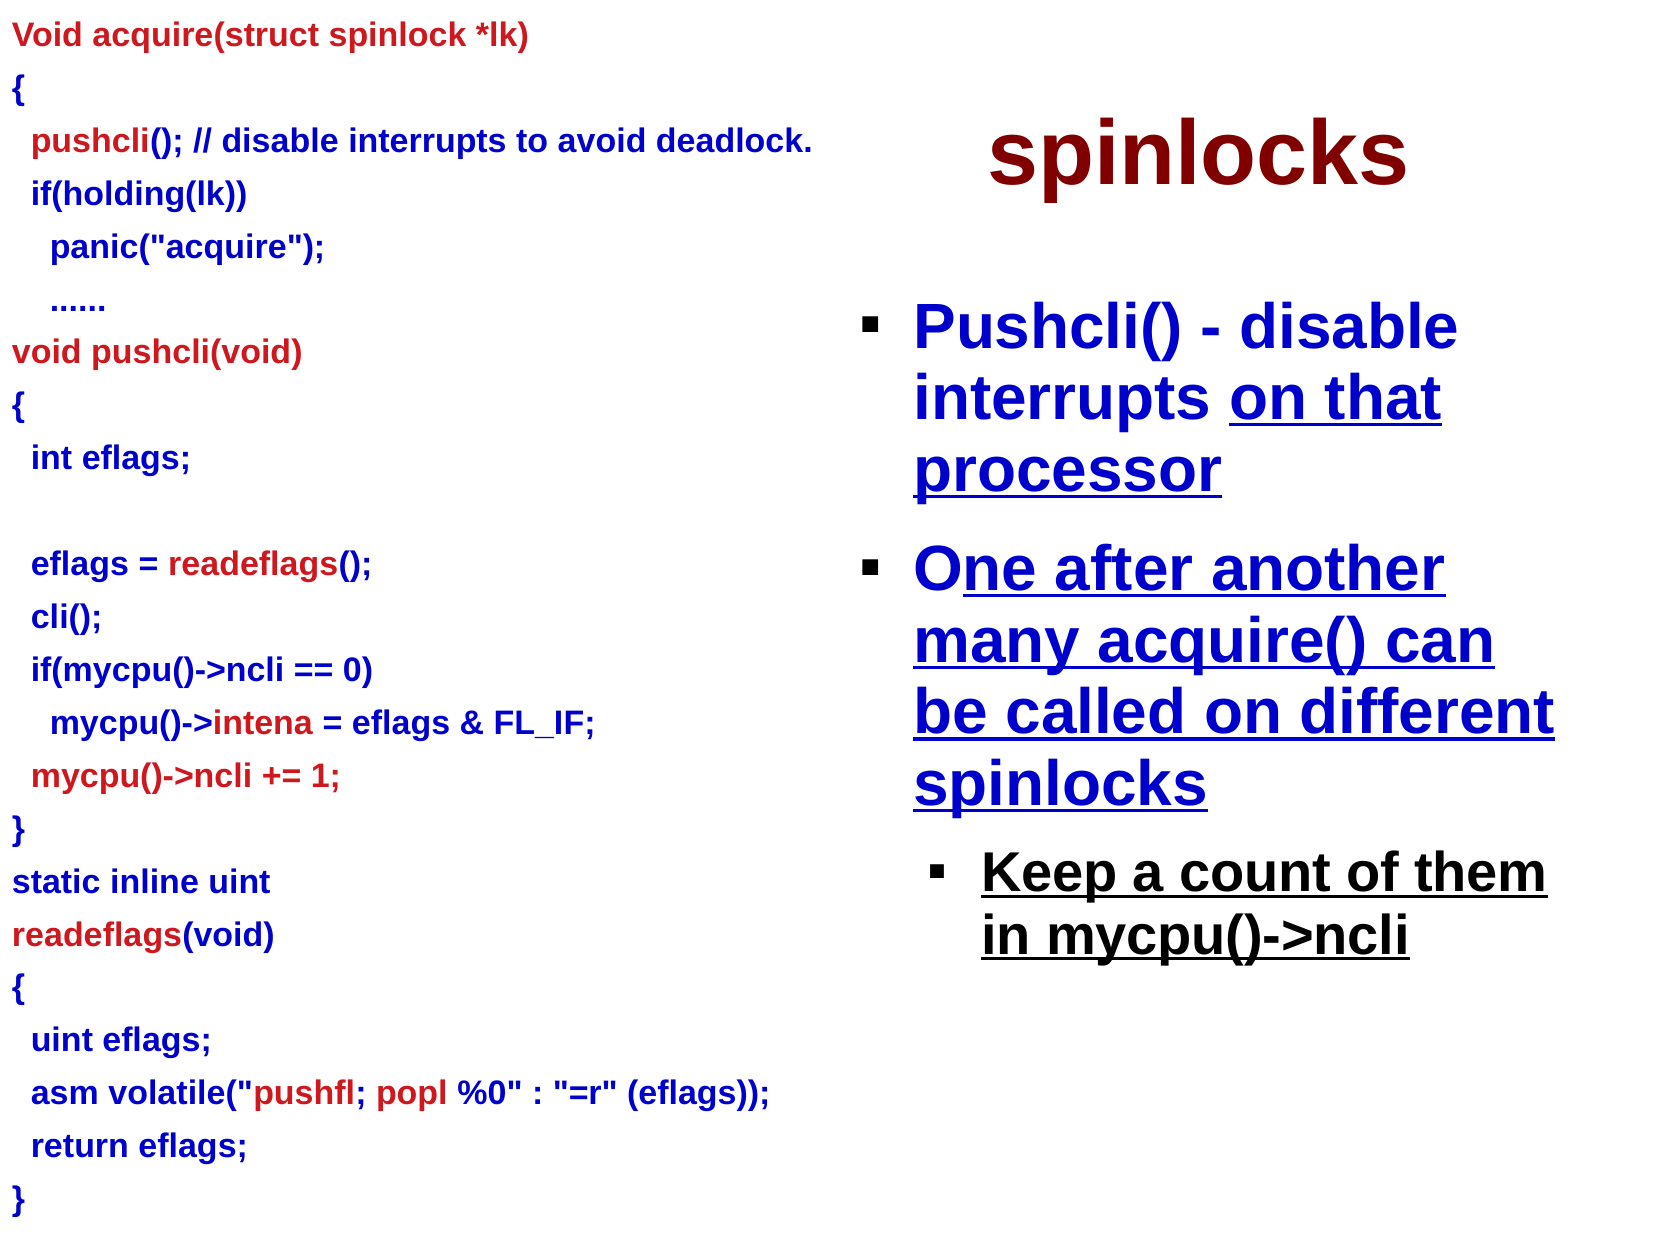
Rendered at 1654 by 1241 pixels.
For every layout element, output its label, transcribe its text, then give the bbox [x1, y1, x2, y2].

list Pushcli() - disable interrupts on that processor One after another many acquire() can be called on different spinlocks Keep a count of them in mycpu()->ncli [845, 290, 1572, 1010]
title spinlocks [846, 49, 1571, 257]
list Void acquire(struct spinlock *lk) { pushcli(); // disable interrupts to avoid deadlock. if(holding(lk)) panic("acquire"); ...... void pushcli(void) { int eflags; eflags = readeflags(); cli(); if(mycpu()->ncli == 0) mycpu()->intena = eflags & FL_IF; mycpu()->ncli += 1; } static inline uint readeflags(void) { uint eflags; asm volatile("pushfl; popl %0" : "=r" (eflags)); return eflags; } [11, 15, 846, 1241]
